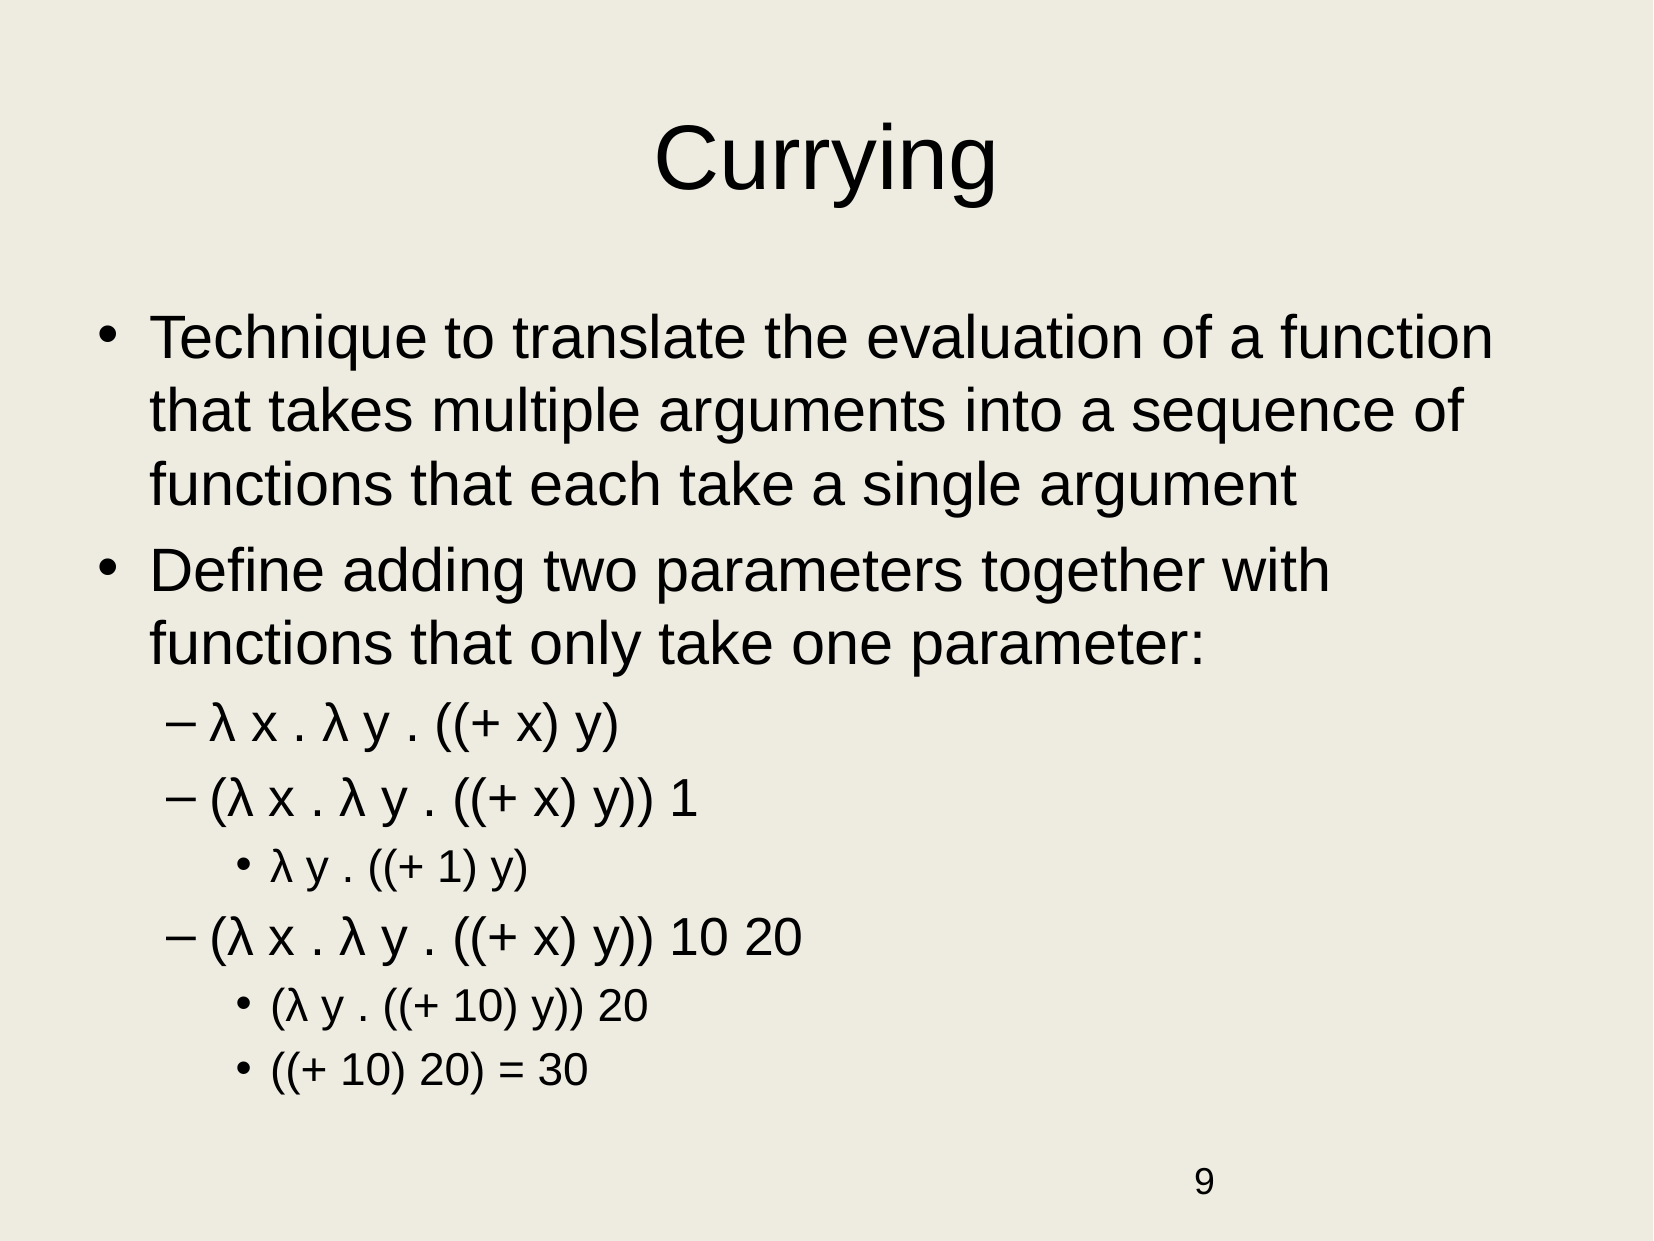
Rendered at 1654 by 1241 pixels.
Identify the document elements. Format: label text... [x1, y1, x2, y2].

title Currying [82, 49, 1571, 257]
list Technique to translate the evaluation of a function that takes multiple arguments into a sequence of functions that each take a single argument Define adding two parameters together with functions that only take one parameter: λ x . λ y . ((+ x) y) (λ x . λ y . ((+ x) y)) 1 λ y . ((+ 1) y) (λ x . λ y . ((+ x) y)) 10 20 (λ y . ((+ 10) y)) 20 ((+ 10) 20) = 30 [82, 289, 1571, 1109]
slide_number <number> [1179, 1149, 1565, 1216]
